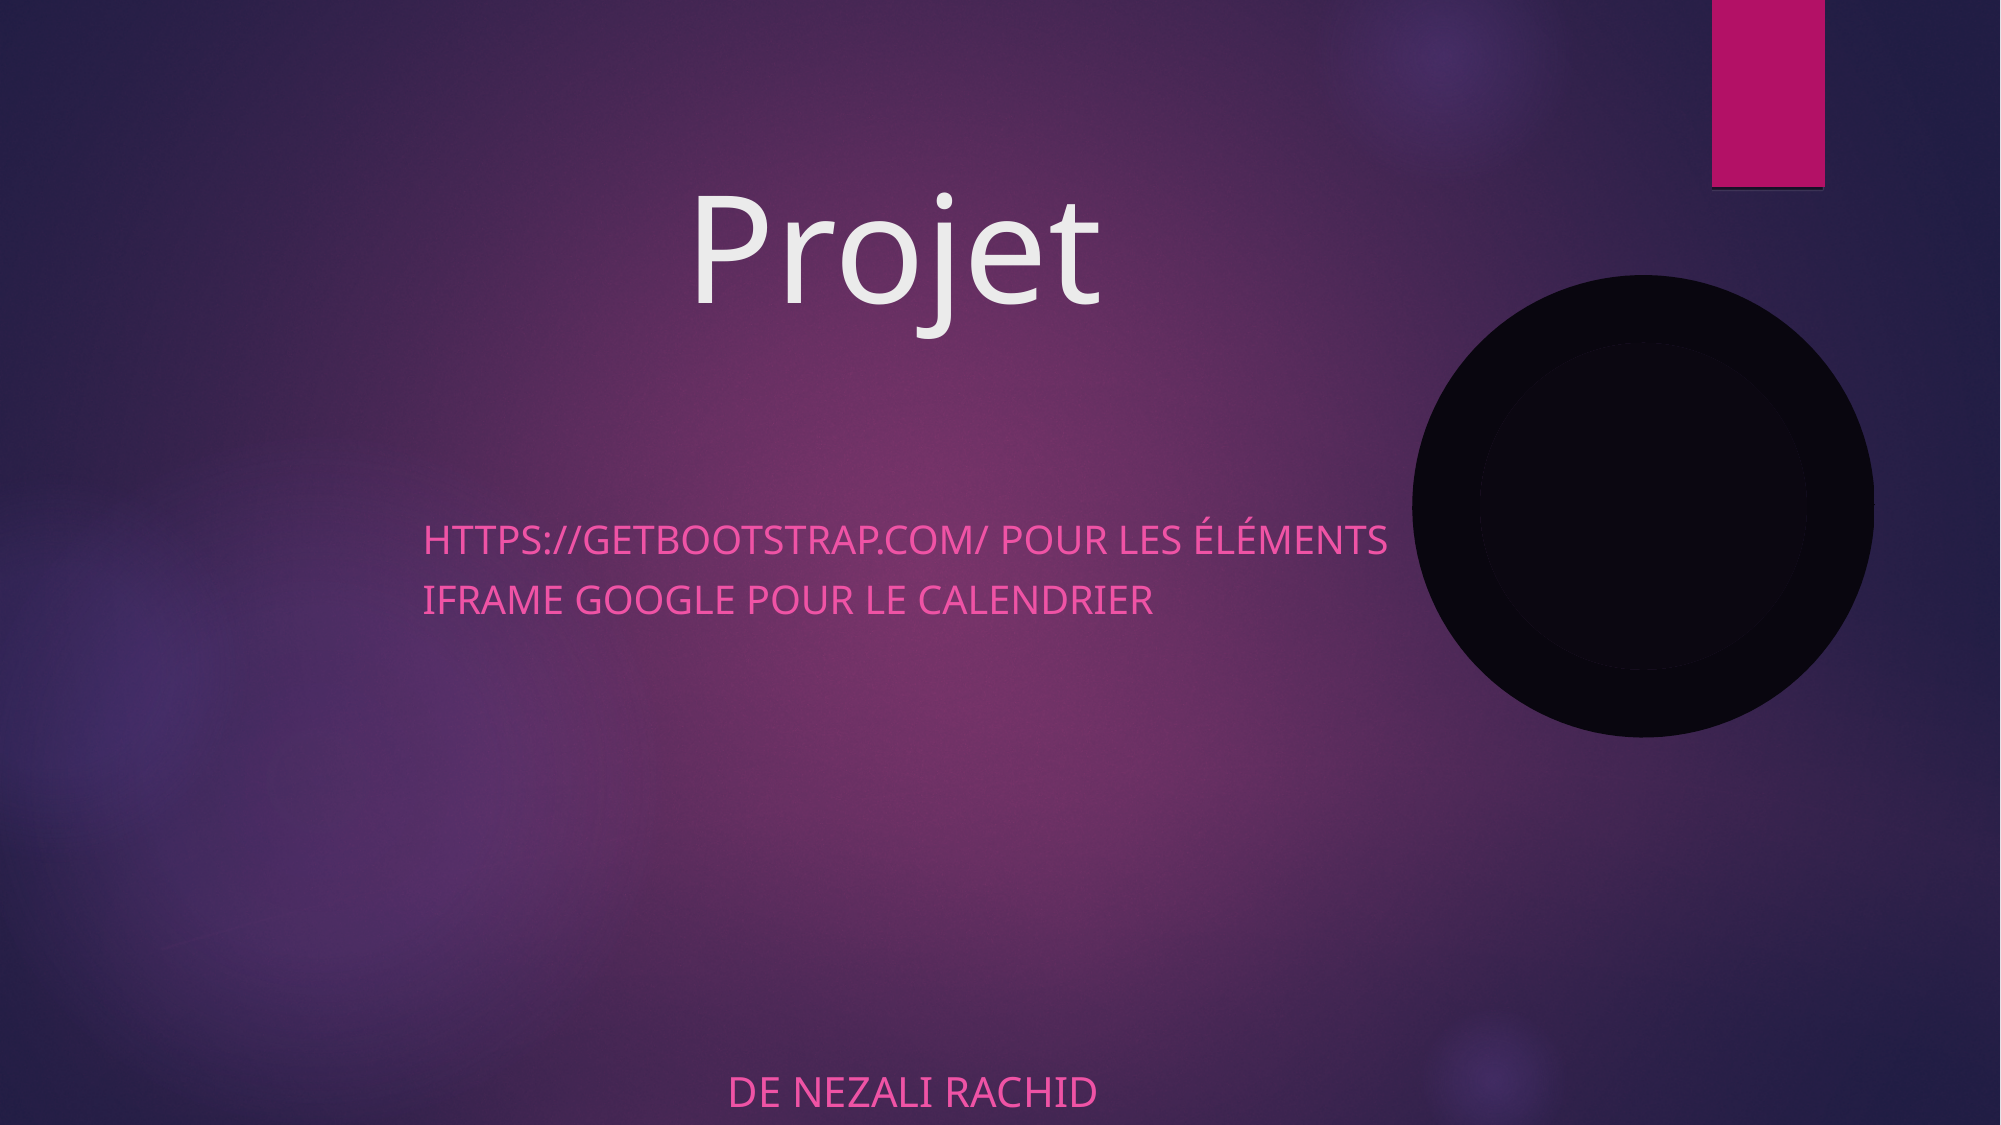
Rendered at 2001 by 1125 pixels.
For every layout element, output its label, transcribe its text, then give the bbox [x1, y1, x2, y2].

title Projet [189, 120, 1638, 342]
subtitle De nezali rachid [685, 1058, 1142, 1125]
text_box https://getbootstrap.com/ pour les éléments Iframe Google pour le calendrier [407, 513, 1876, 748]
